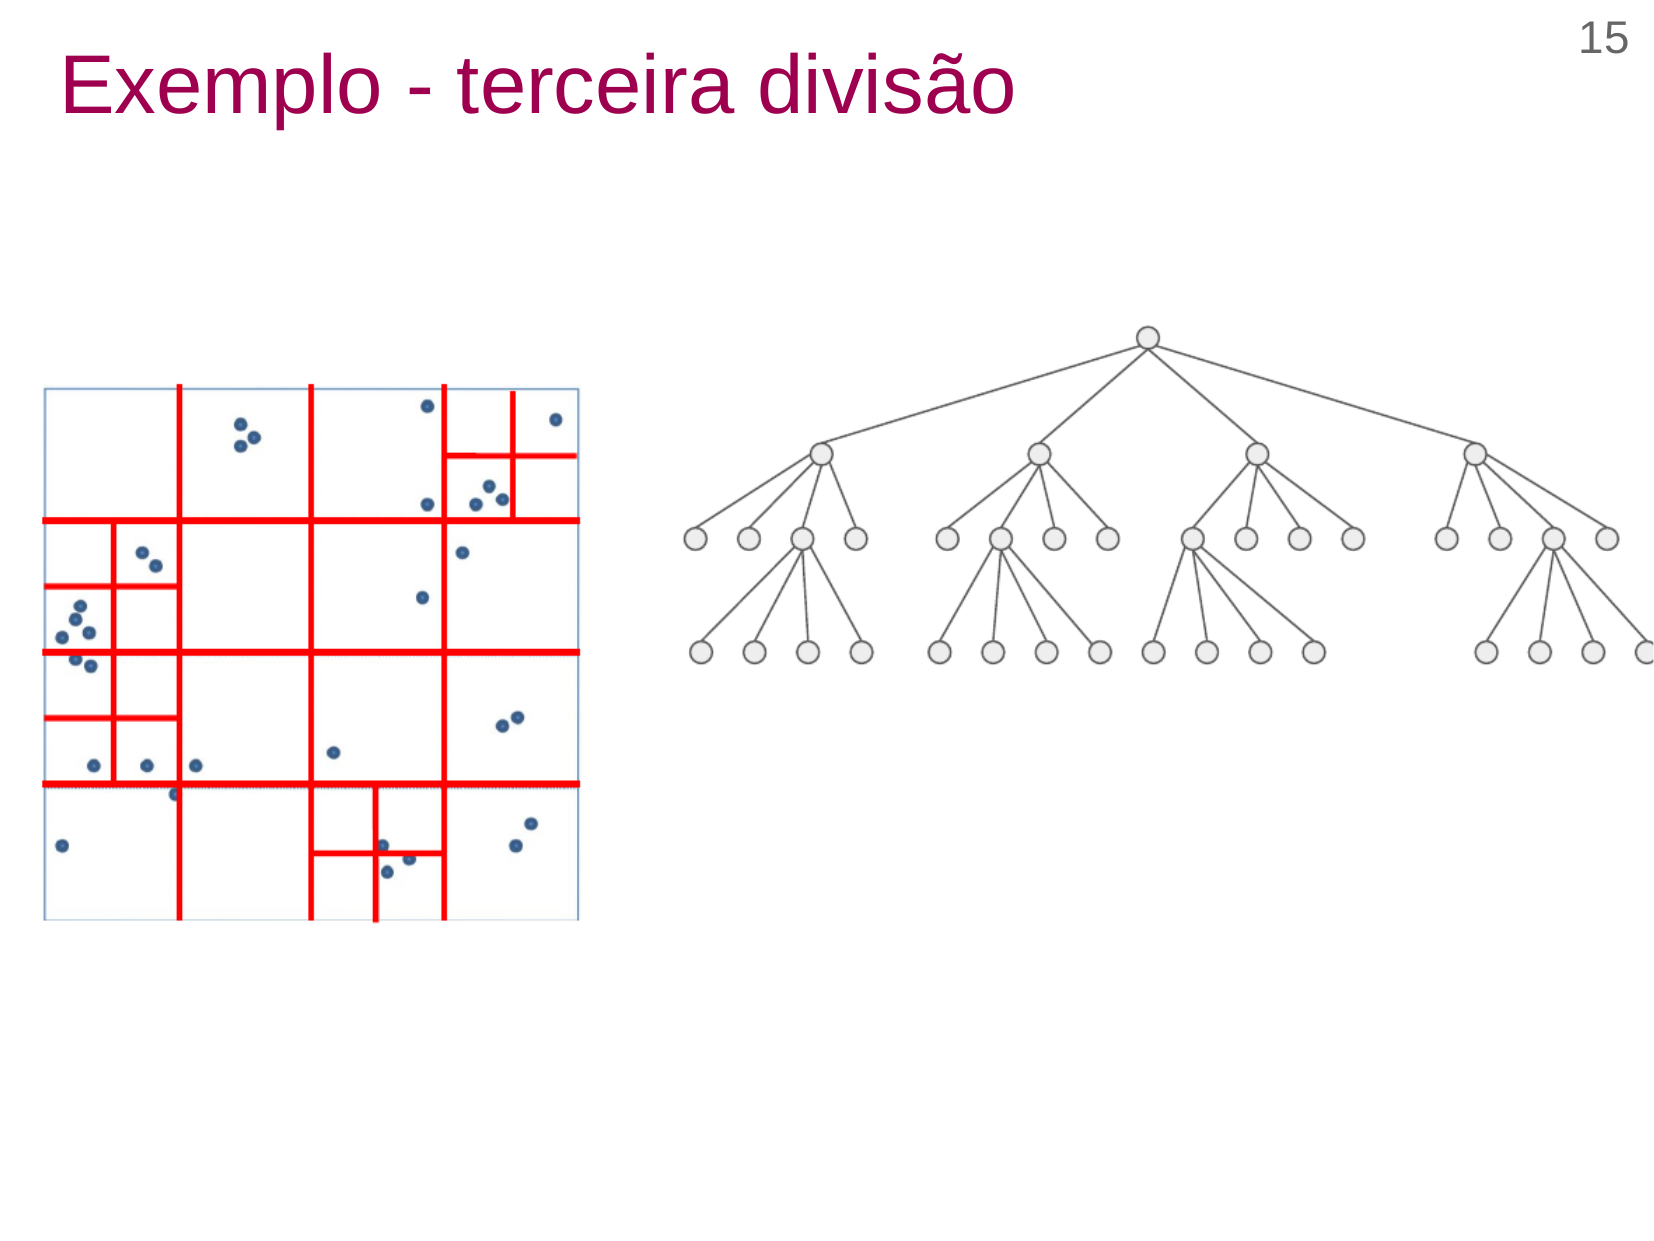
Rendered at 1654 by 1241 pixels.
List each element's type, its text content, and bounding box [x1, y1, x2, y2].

title Exemplo - terceira divisão [59, 29, 1595, 148]
picture [41, 324, 1654, 925]
